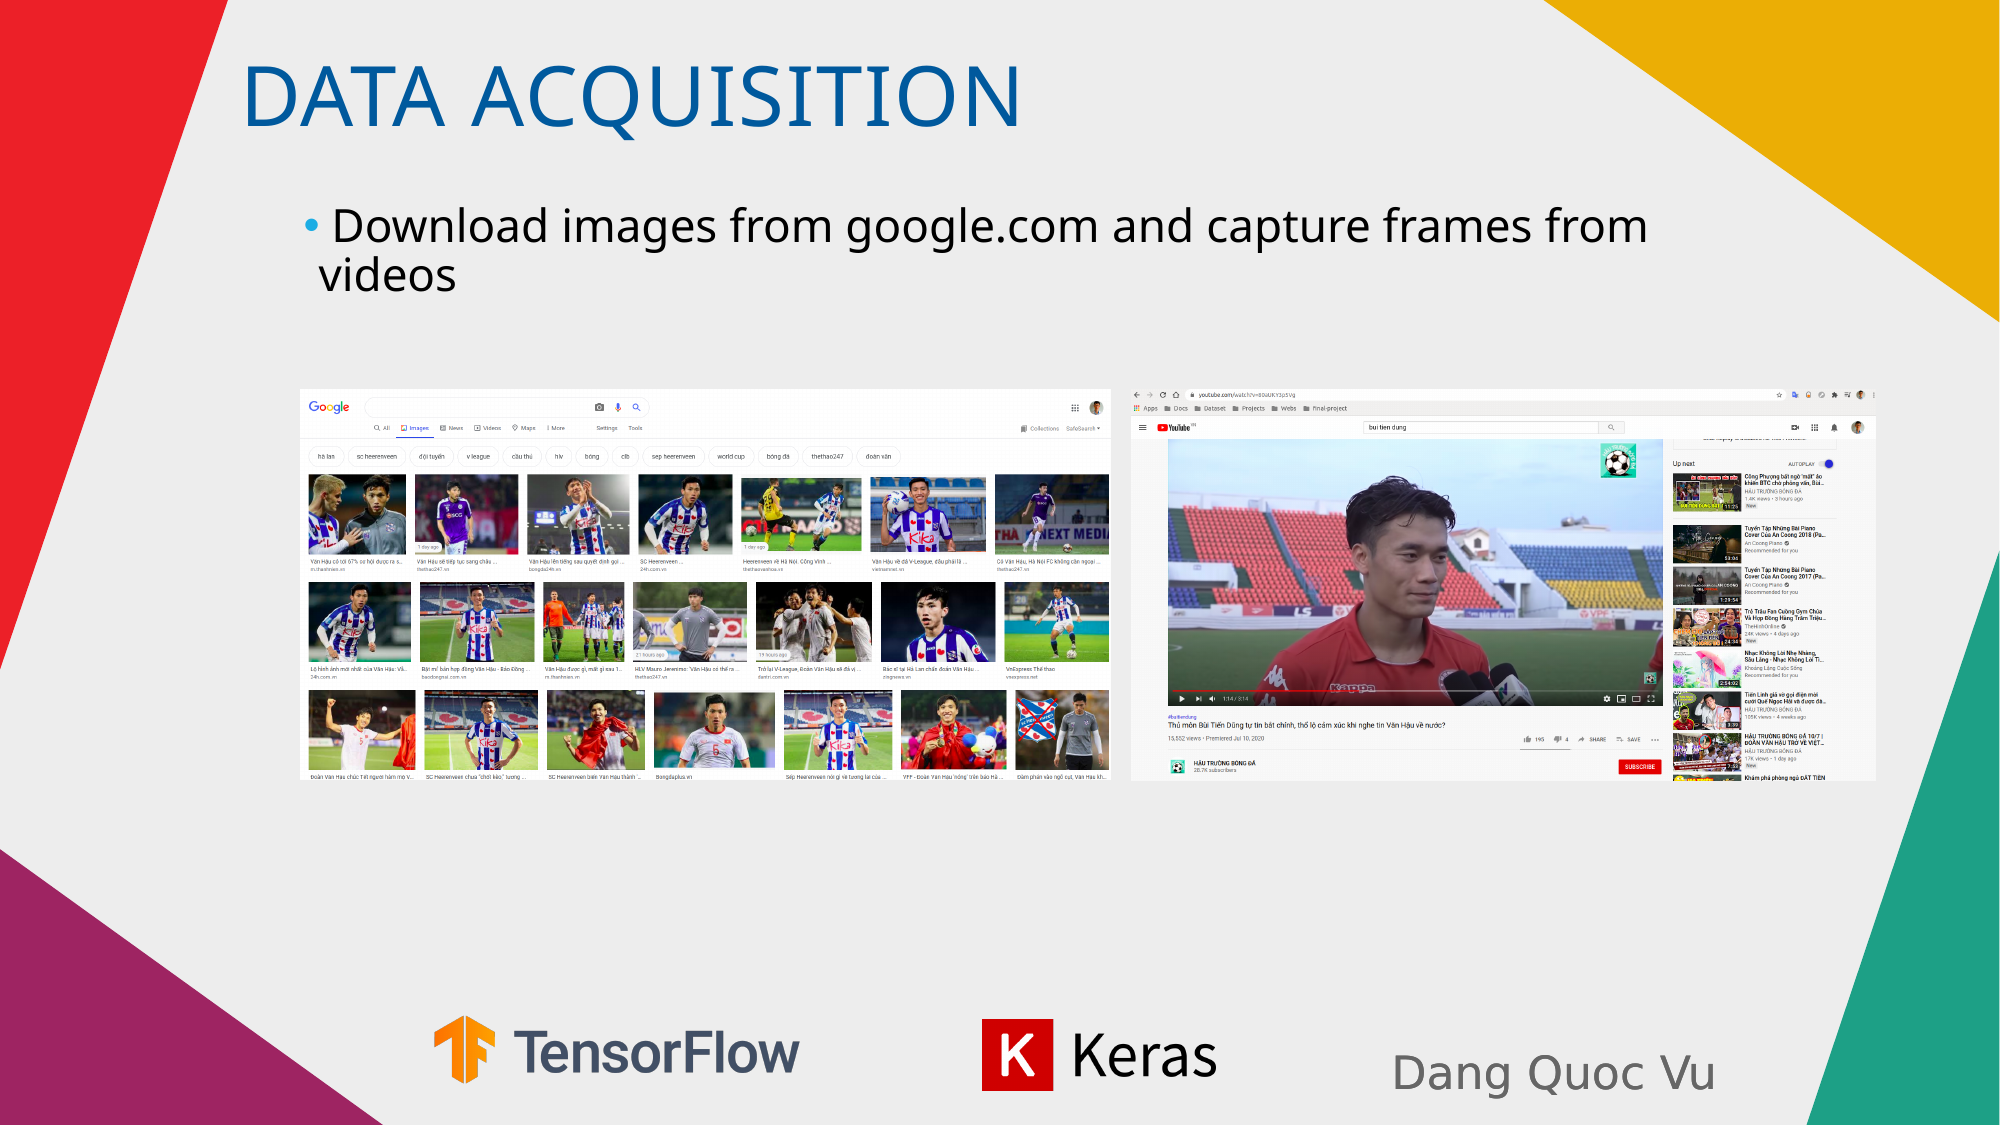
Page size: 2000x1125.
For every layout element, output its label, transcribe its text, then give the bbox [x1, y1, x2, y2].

picture [393, 974, 841, 1125]
list Download images from google.com and capture frames from videos [295, 195, 1681, 855]
picture [300, 389, 1111, 781]
title DATA ACQUISITION [225, 0, 1820, 225]
picture [1131, 389, 1876, 781]
picture [982, 1019, 1216, 1091]
text_box Dang Quoc Vu [1308, 1032, 1801, 1111]
